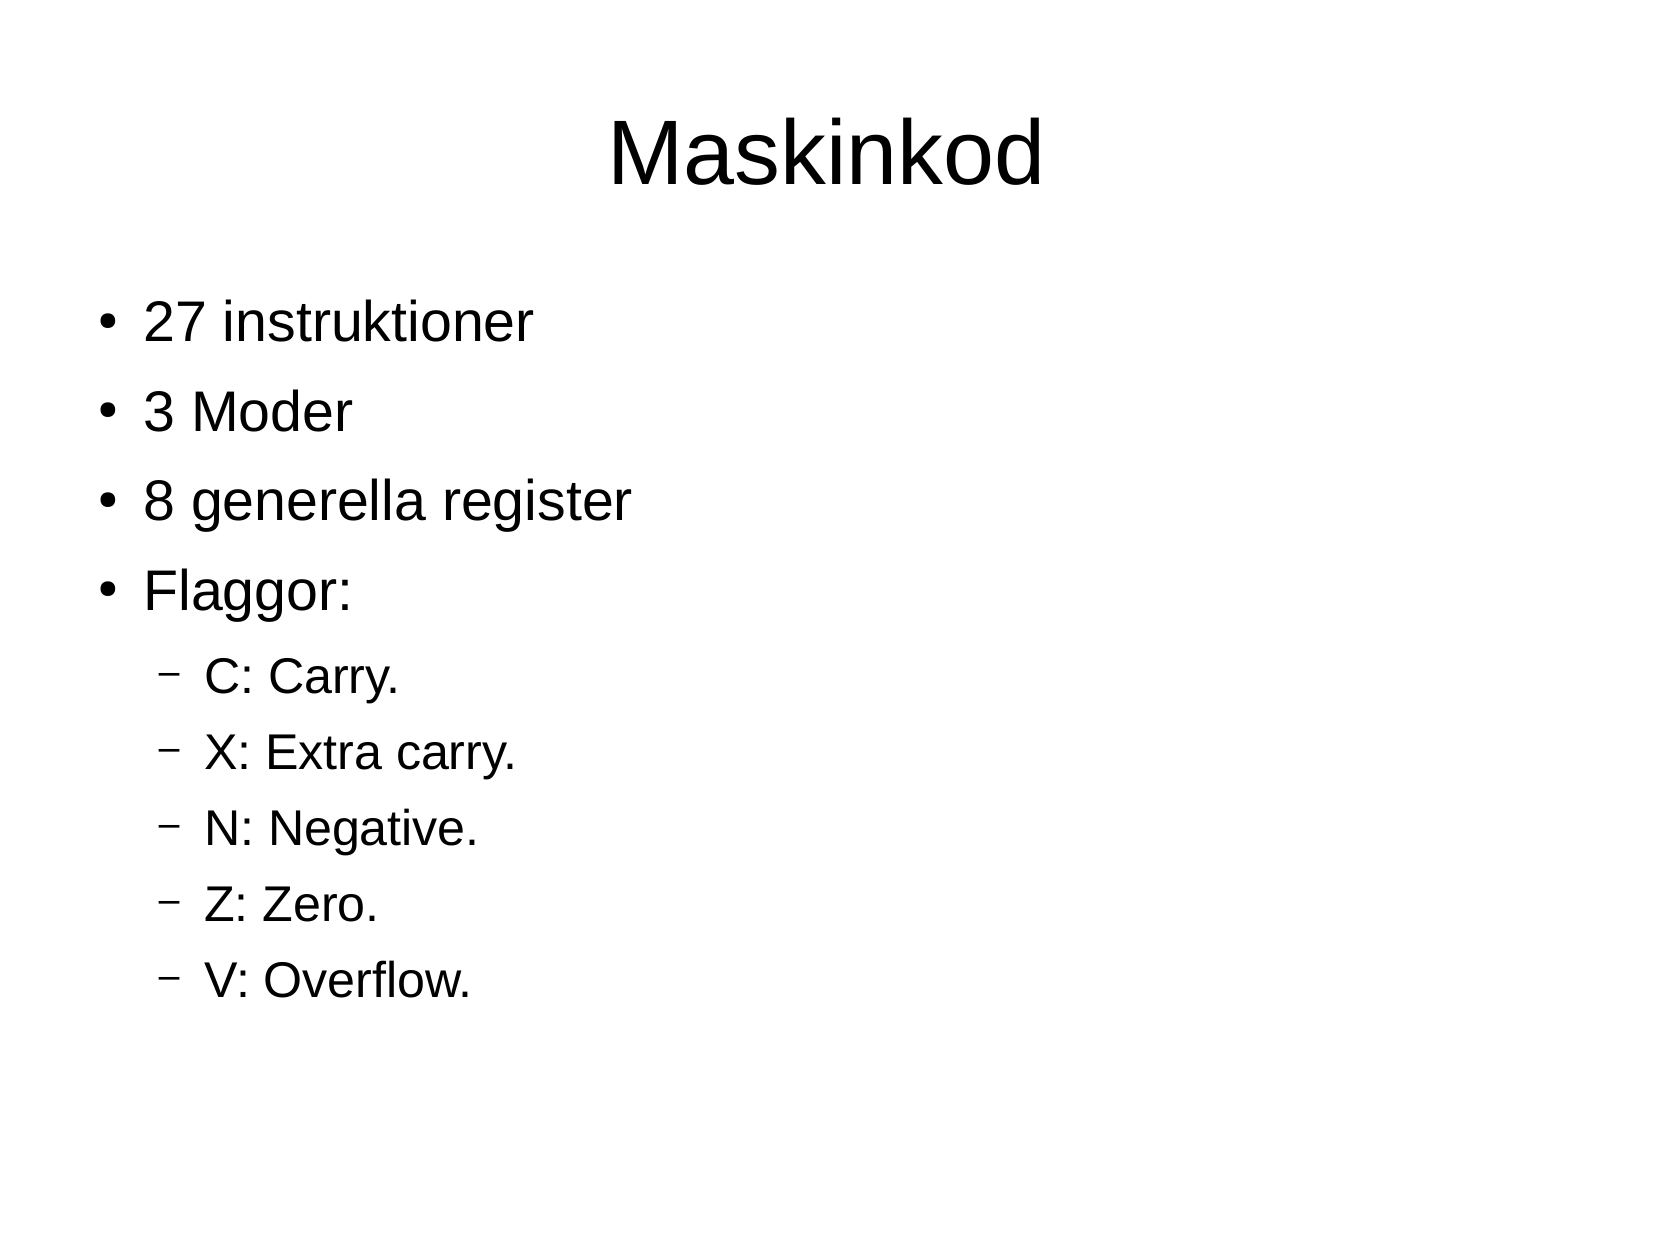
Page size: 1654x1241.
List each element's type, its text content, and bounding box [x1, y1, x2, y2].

title Maskinkod [82, 49, 1571, 257]
list 27 instruktioner 3 Moder 8 generella register Flaggor: C: Carry. X: Extra carry. N: Negative. Z: Zero. V: Overflow. [82, 290, 809, 1010]
